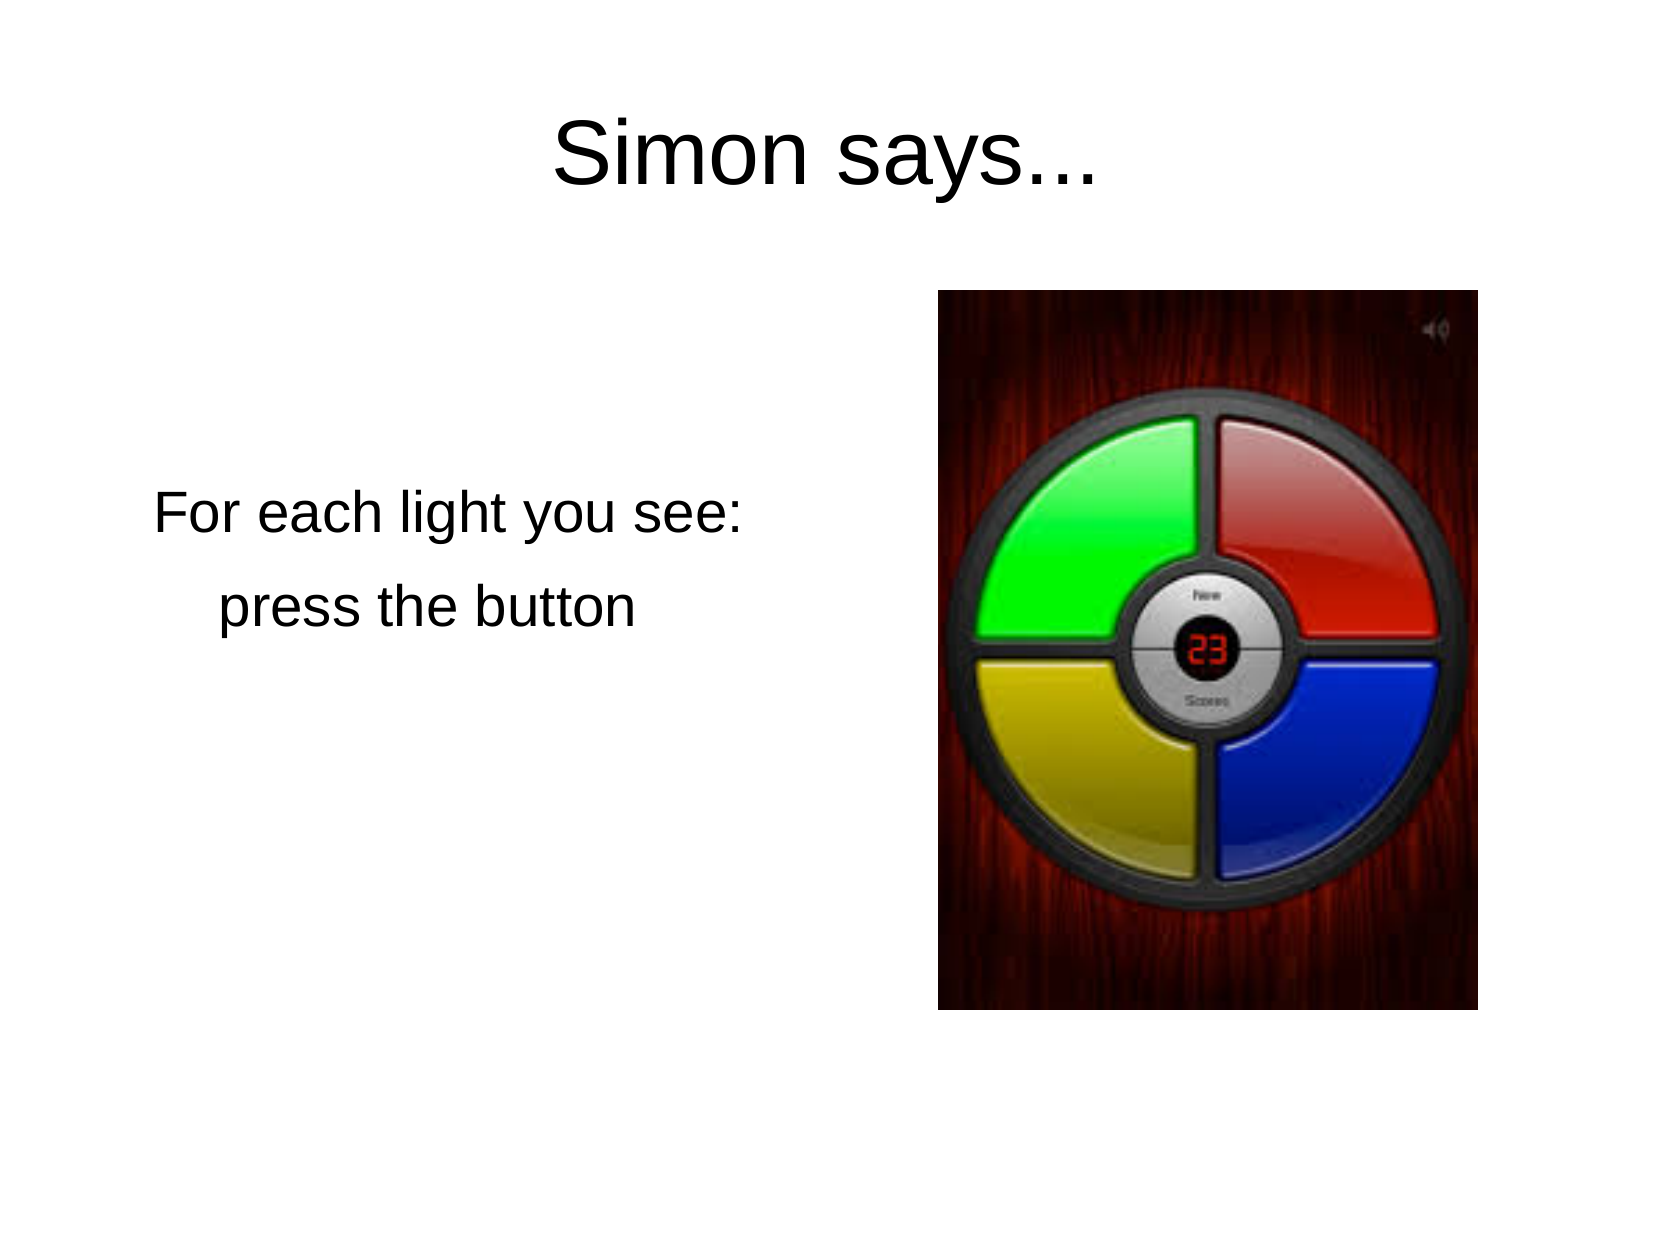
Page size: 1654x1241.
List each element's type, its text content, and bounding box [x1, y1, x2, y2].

title Simon says... [82, 49, 1571, 257]
picture [938, 290, 1478, 1010]
list For each light you see: press the button [82, 290, 809, 1010]
